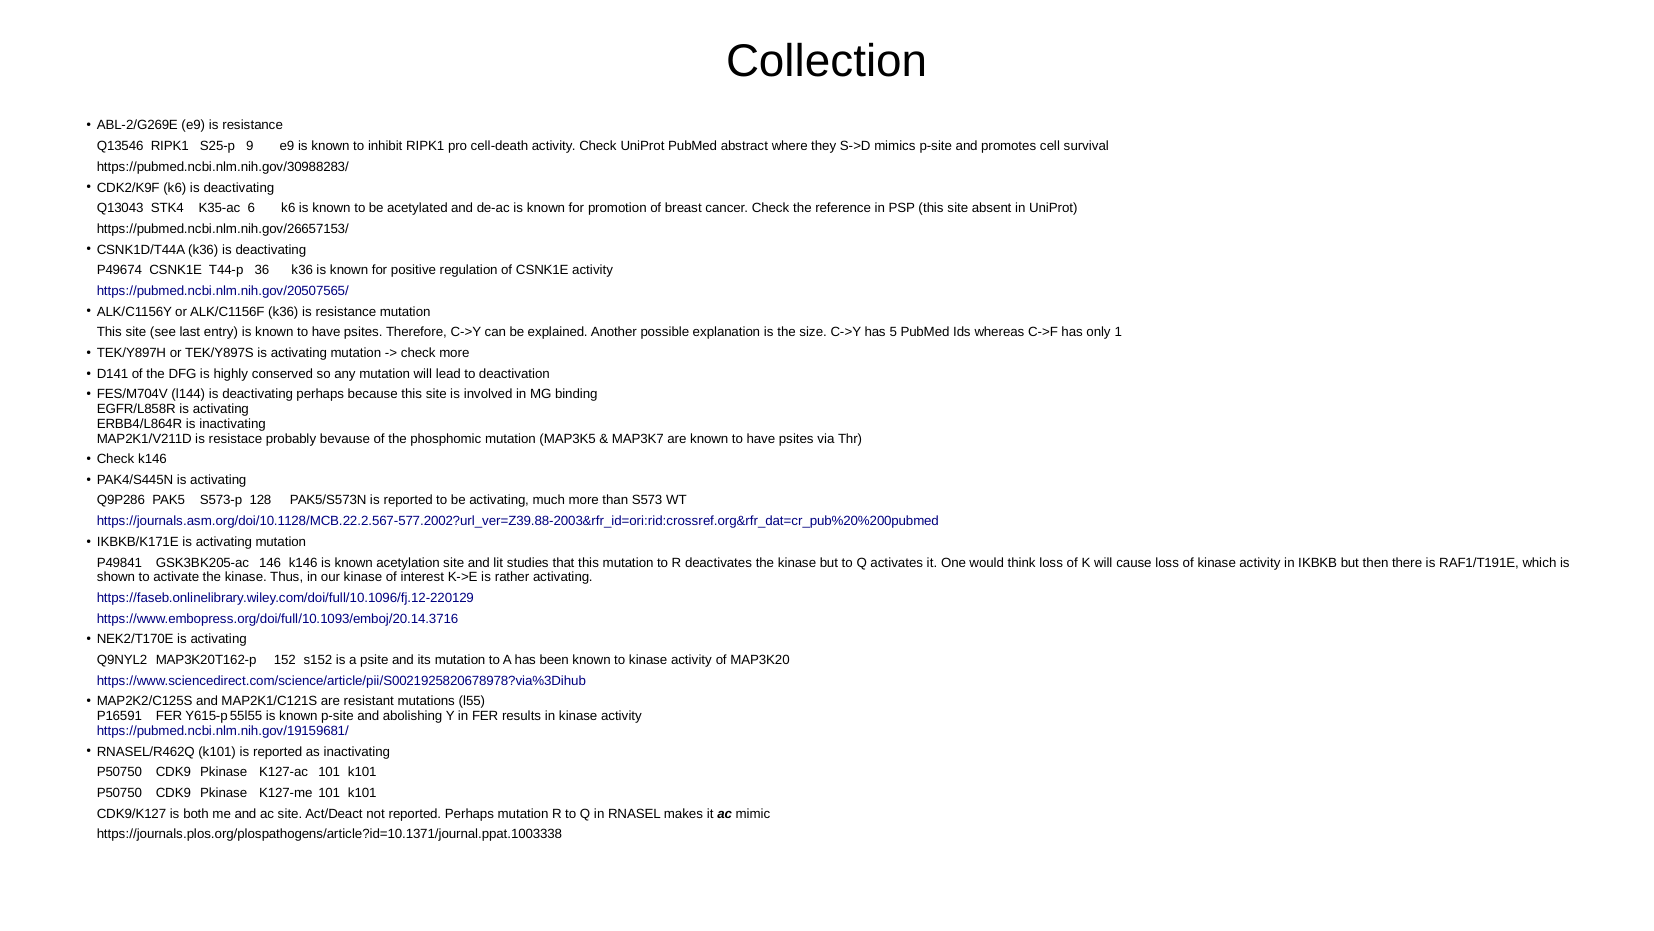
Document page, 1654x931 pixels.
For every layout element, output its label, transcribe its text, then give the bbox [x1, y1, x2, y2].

list ABL-2/G269E (e9) is resistance Q13546 RIPK1 S25-p 9 e9 is known to inhibit RIPK1 pro cell-death activity. Check UniProt PubMed abstract where they S->D mimics p-site and promotes cell survival https://pubmed.ncbi.nlm.nih.gov/30988283/ CDK2/K9F (k6) is deactivating Q13043 STK4 K35-ac 6 k6 is known to be acetylated and de-ac is known for promotion of breast cancer. Check the reference in PSP (this site absent in UniProt) https://pubmed.ncbi.nlm.nih.gov/26657153/ CSNK1D/T44A (k36) is deactivating P49674 CSNK1E T44-p 36 k36 is known for positive regulation of CSNK1E activity https://pubmed.ncbi.nlm.nih.gov/20507565/ ALK/C1156Y or ALK/C1156F (k36) is resistance mutation This site (see last entry) is known to have psites. Therefore, C->Y can be explained. Another possible explanation is the size. C->Y has 5 PubMed Ids whereas C->F has only 1 TEK/Y897H or TEK/Y897S is activating mutation -> check more D141 of the DFG is highly conserved so any mutation will lead to deactivation FES/M704V (l144) is deactivating perhaps because this site is involved in MG binding EGFR/L858R is activating ERBB4/L864R is inactivating MAP2K1/V211D is resistace probably bevause of the phosphomic mutation (MAP3K5 & MAP3K7 are known to have psites via Thr) Check k146 PAK4/S445N is activating Q9P286 PAK5 S573-p 128 PAK5/S573N is reported to be activating, much more than S573 WT https://journals.asm.org/doi/10.1128/MCB.22.2.567-577.2002?url_ver=Z39.88-2003&rfr_id=ori:rid:crossref.org&rfr_dat=cr_pub%20%200pubmed IKBKB/K171E is activating mutation P49841 GSK3B K205-ac 146 k146 is known acetylation site and lit studies that this mutation to R deactivates the kinase but to Q activates it. One would think loss of K will cause loss of kinase activity in IKBKB but then there is RAF1/T191E, which is shown to activate the kinase. Thus, in our kinase of interest K->E is rather activating. https://faseb.onlinelibrary.wiley.com/doi/full/10.1096/fj.12-220129 https://www.embopress.org/doi/full/10.1093/emboj/20.14.3716 NEK2/T170E is activating Q9NYL2 MAP3K20 T162-p 152 s152 is a psite and its mutation to A has been known to kinase activity of MAP3K20 https://www.sciencedirect.com/science/article/pii/S0021925820678978?via%3Dihub MAP2K2/C125S and MAP2K1/C121S are resistant mutations (l55) P16591 FER Y615-p 55 l55 is known p-site and abolishing Y in FER results in kinase activity https://pubmed.ncbi.nlm.nih.gov/19159681/ RNASEL/R462Q (k101) is reported as inactivating P50750 CDK9 Pkinase K127-ac 101 k101 P50750 CDK9 Pkinase K127-me 101 k101 CDK9/K127 is both me and ac site. Act/Deact not reported. Perhaps mutation R to Q in RNASEL makes it ac mimic https://journals.plos.org/plospathogens/article?id=10.1371/journal.ppat.1003338 [82, 118, 1571, 886]
title Collection [82, 34, 1571, 86]
